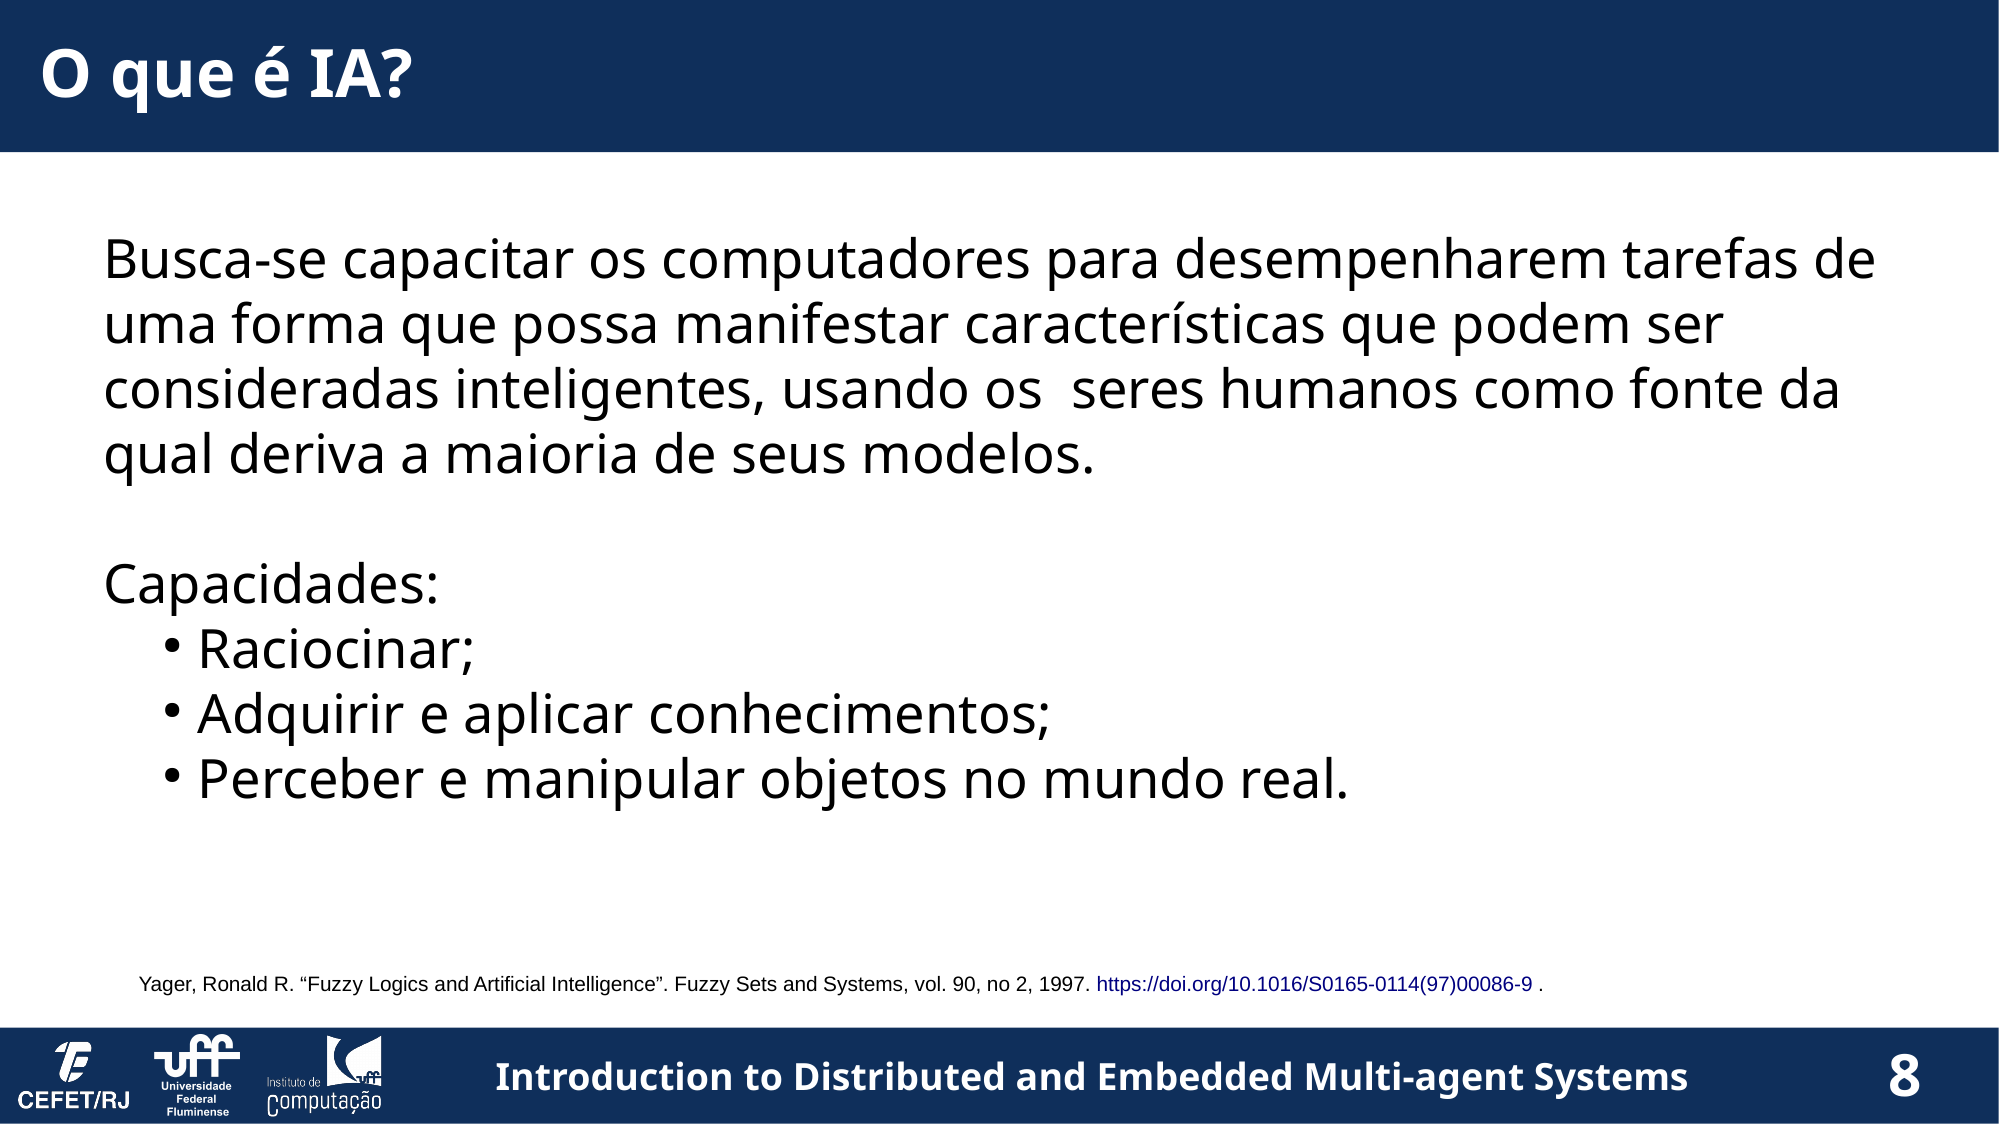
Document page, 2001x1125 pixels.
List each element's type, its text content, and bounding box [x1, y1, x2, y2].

picture [153, 1033, 241, 1121]
text_box O que é IA? [25, 23, 1999, 119]
text_box Yager, Ronald R. “Fuzzy Logics and Artificial Intelligence”. Fuzzy Sets and Systems, vol. 90, no 2, 1997. https://doi.org/10.1016/S0165-0114(97)00086-9 . [123, 965, 1890, 1004]
picture [18, 1021, 129, 1125]
picture [265, 1033, 383, 1117]
text_box Busca-se capacitar os computadores para desempenharem tarefas de uma forma que possa manifestar características que podem ser consideradas inteligentes, usando os seres humanos como fonte da qual deriva a maioria de seus modelos. Capacidades: Raciocinar; Adquirir e aplicar conhecimentos; Perceber e manipular objetos no mundo real. [88, 216, 1920, 817]
